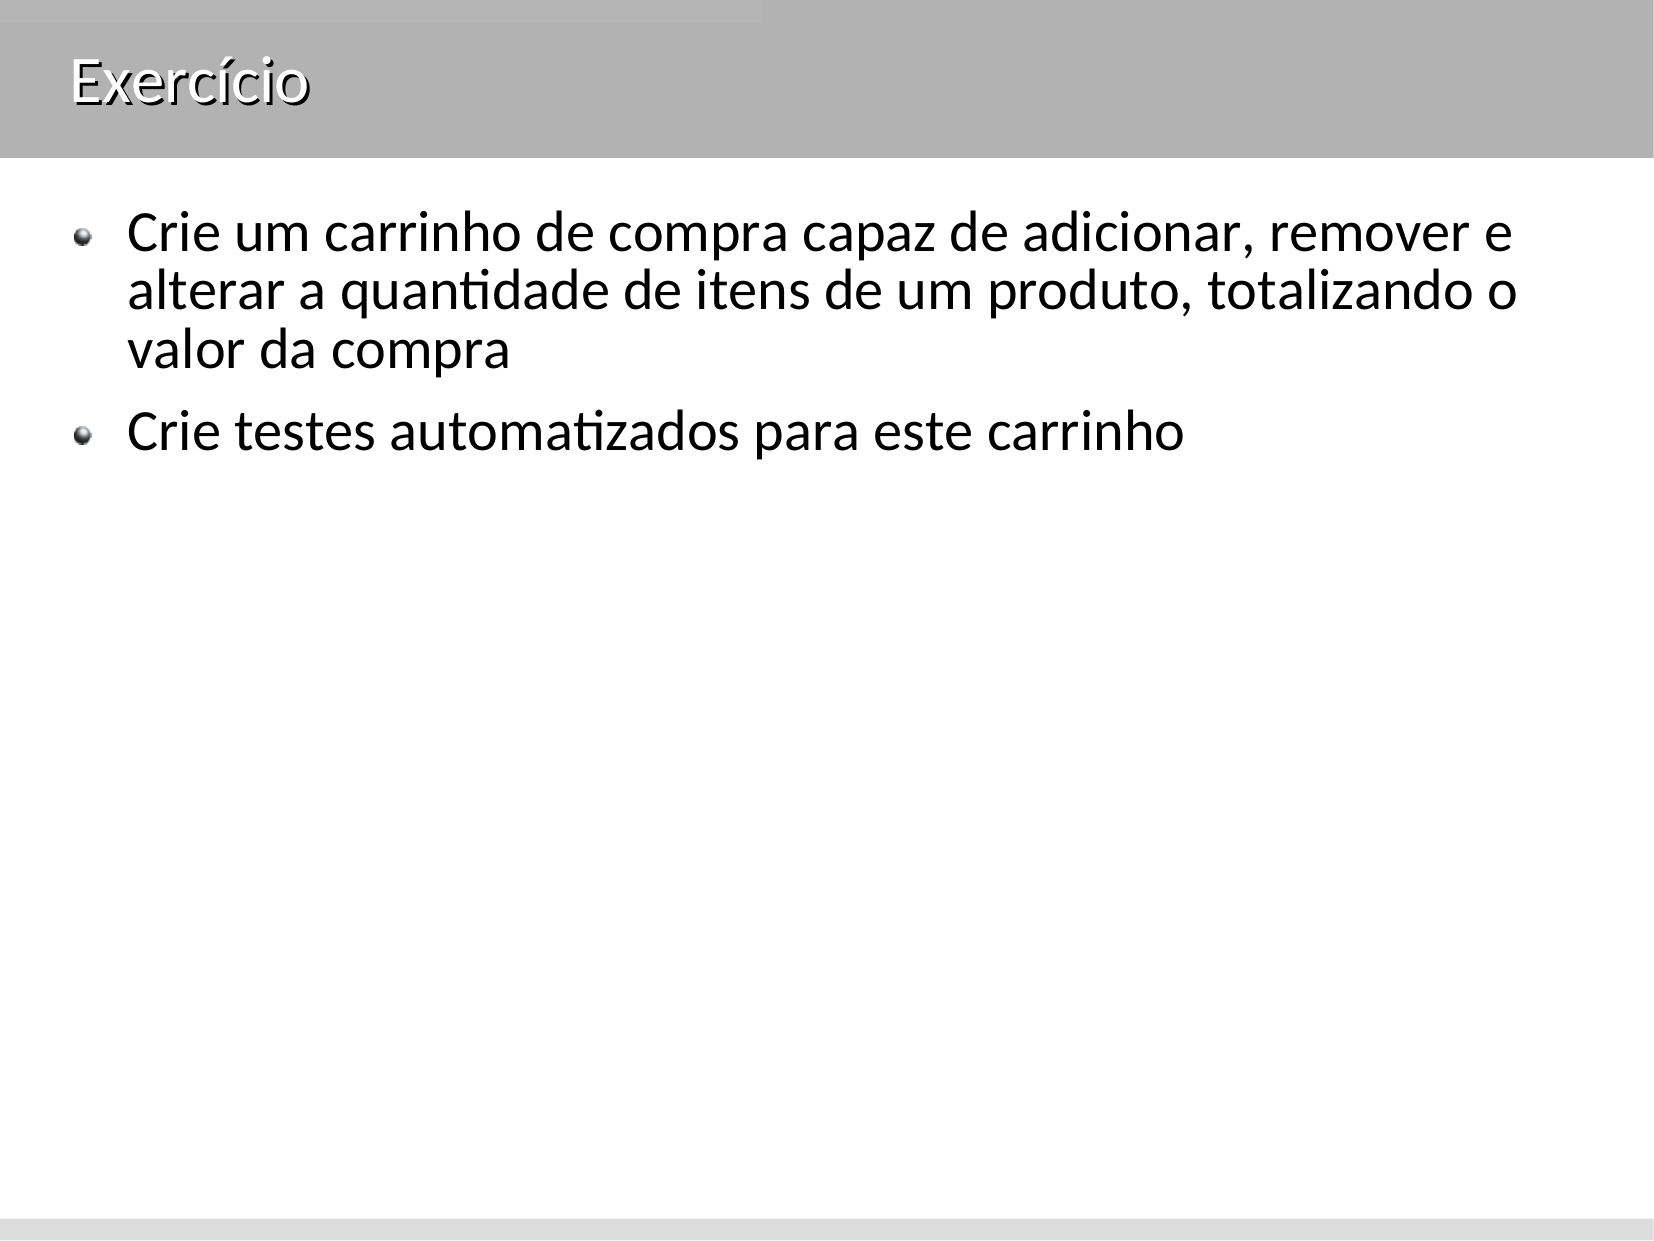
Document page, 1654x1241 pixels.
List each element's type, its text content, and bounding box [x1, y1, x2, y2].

title Exercício [70, 11, 1536, 160]
list Crie um carrinho de compra capaz de adicionar, remover e alterar a quantidade de itens de um produto, totalizando o valor da compra Crie testes automatizados para este carrinho [56, 207, 1595, 676]
